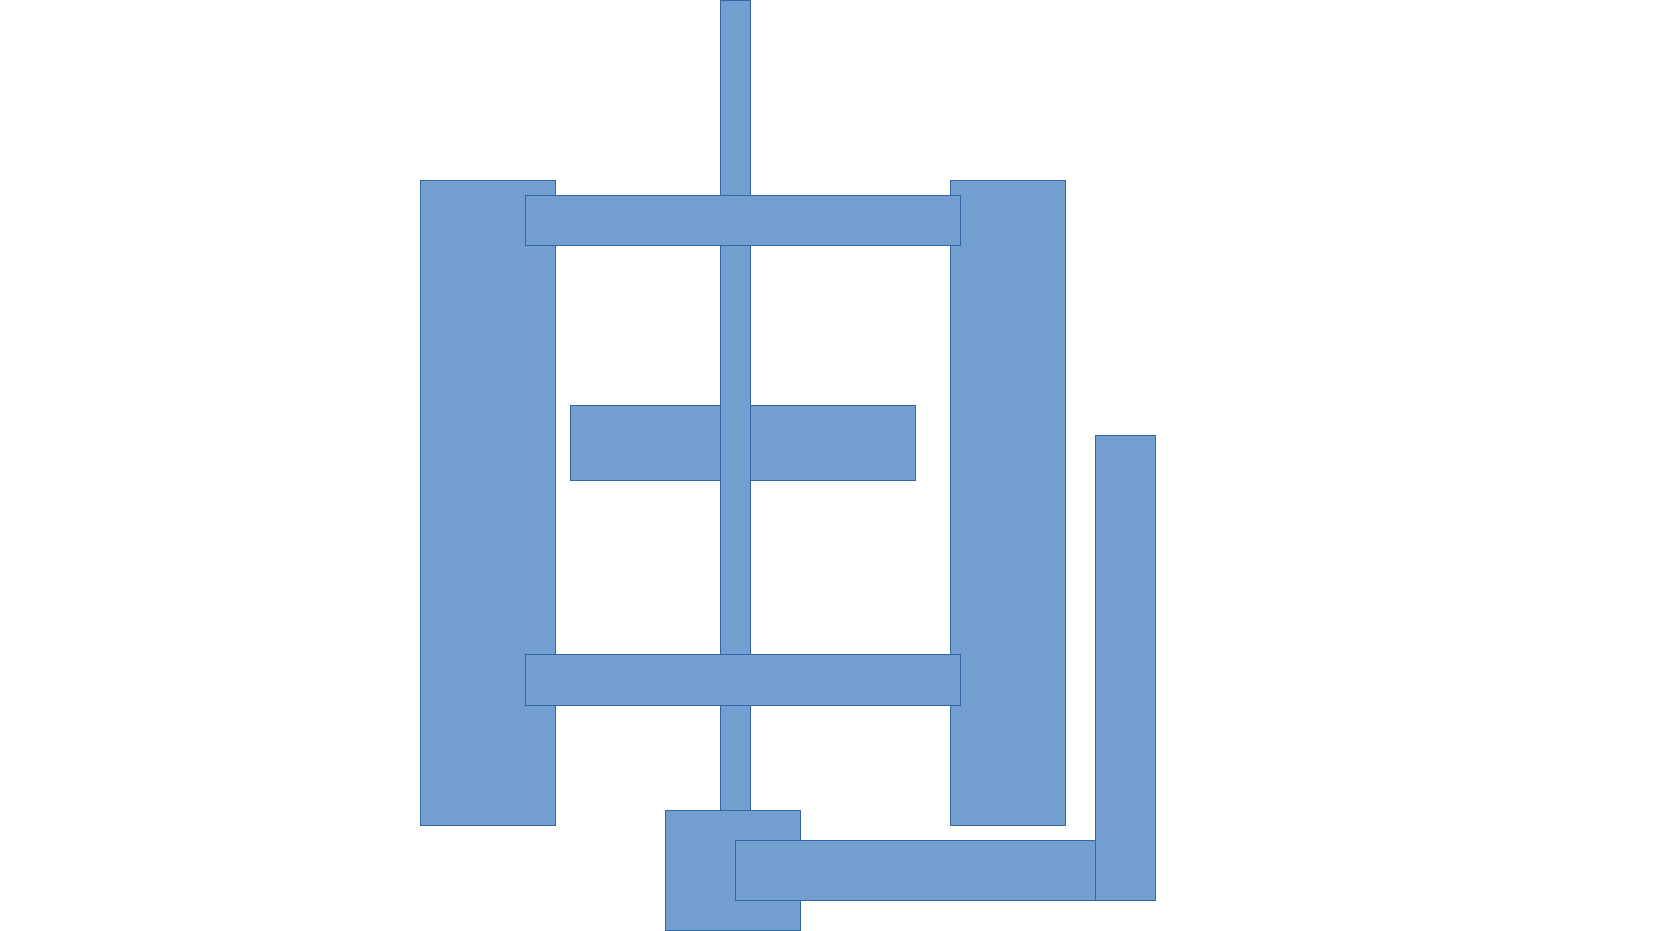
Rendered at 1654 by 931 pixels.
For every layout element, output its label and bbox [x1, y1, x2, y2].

text_box [420, 0, 1156, 931]
